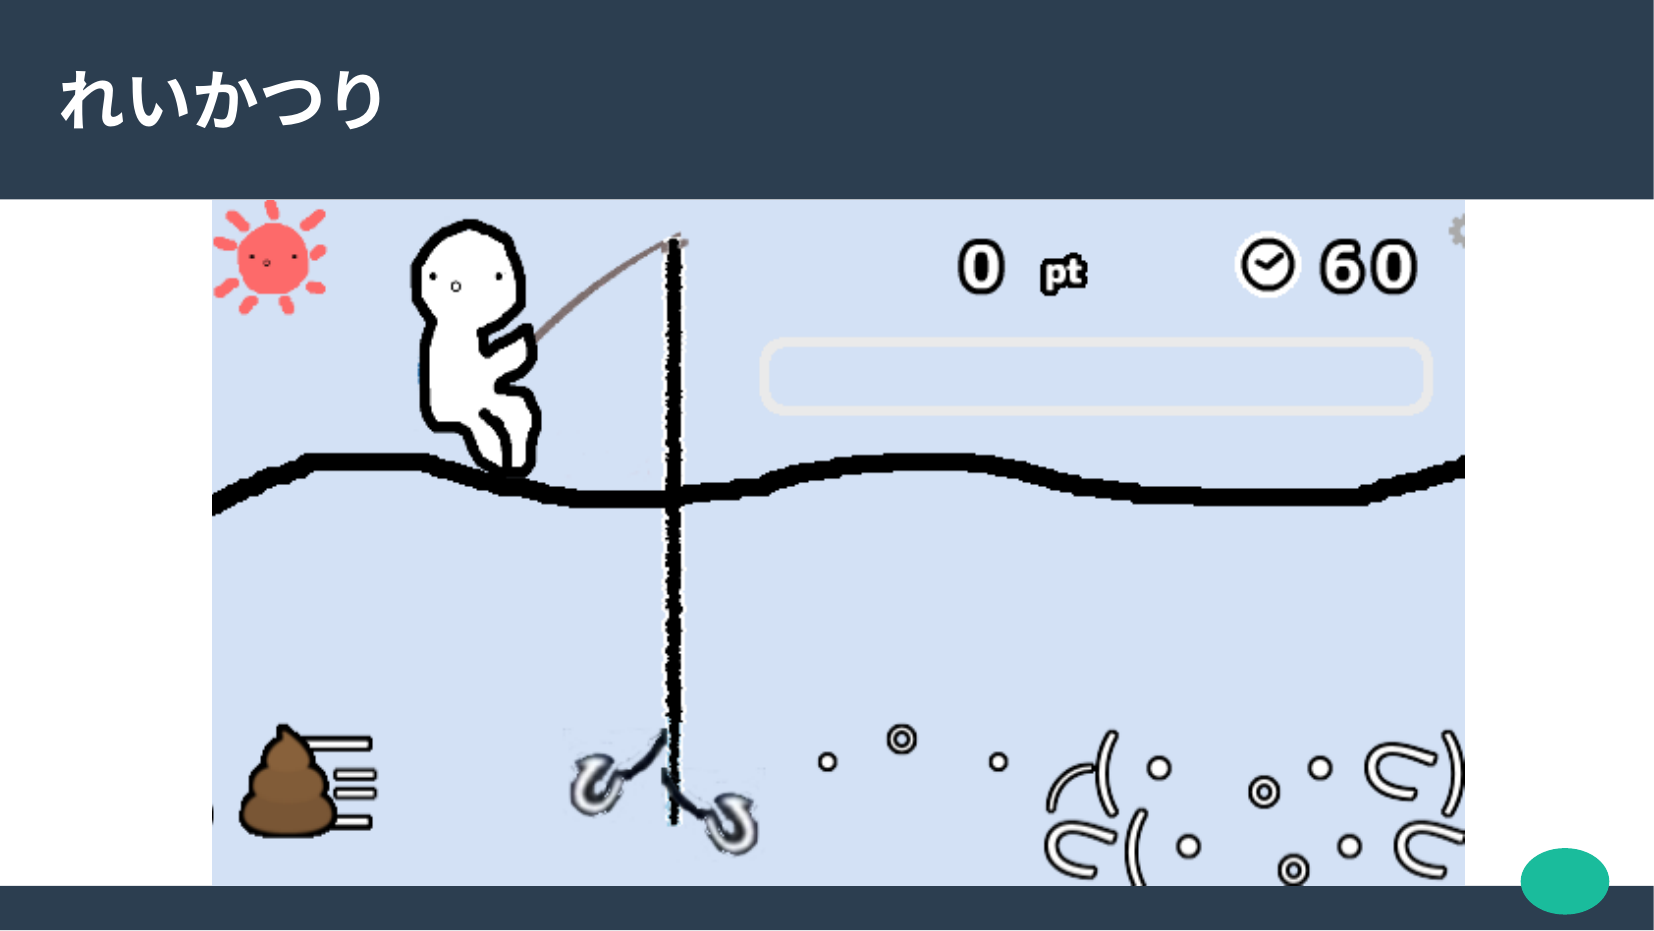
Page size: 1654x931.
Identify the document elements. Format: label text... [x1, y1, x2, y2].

title れいかつり [59, 37, 1595, 155]
picture [212, 200, 1465, 886]
